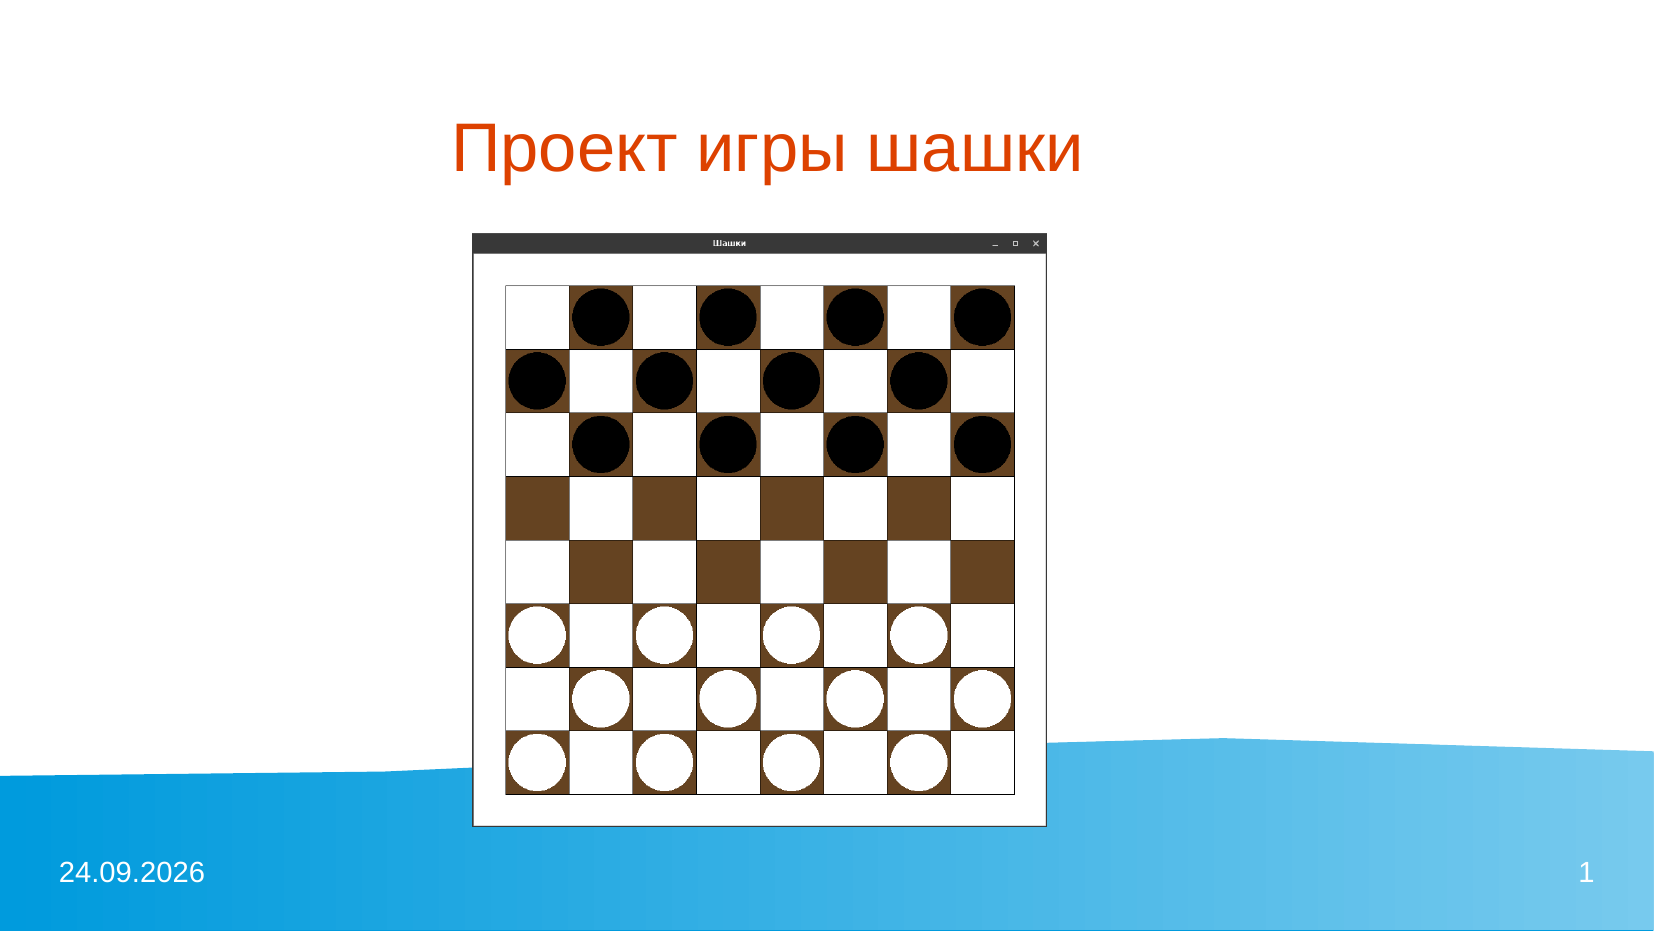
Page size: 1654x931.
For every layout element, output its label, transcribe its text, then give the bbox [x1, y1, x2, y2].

picture [472, 233, 1047, 827]
title Проект игры шашки [29, 59, 1506, 237]
